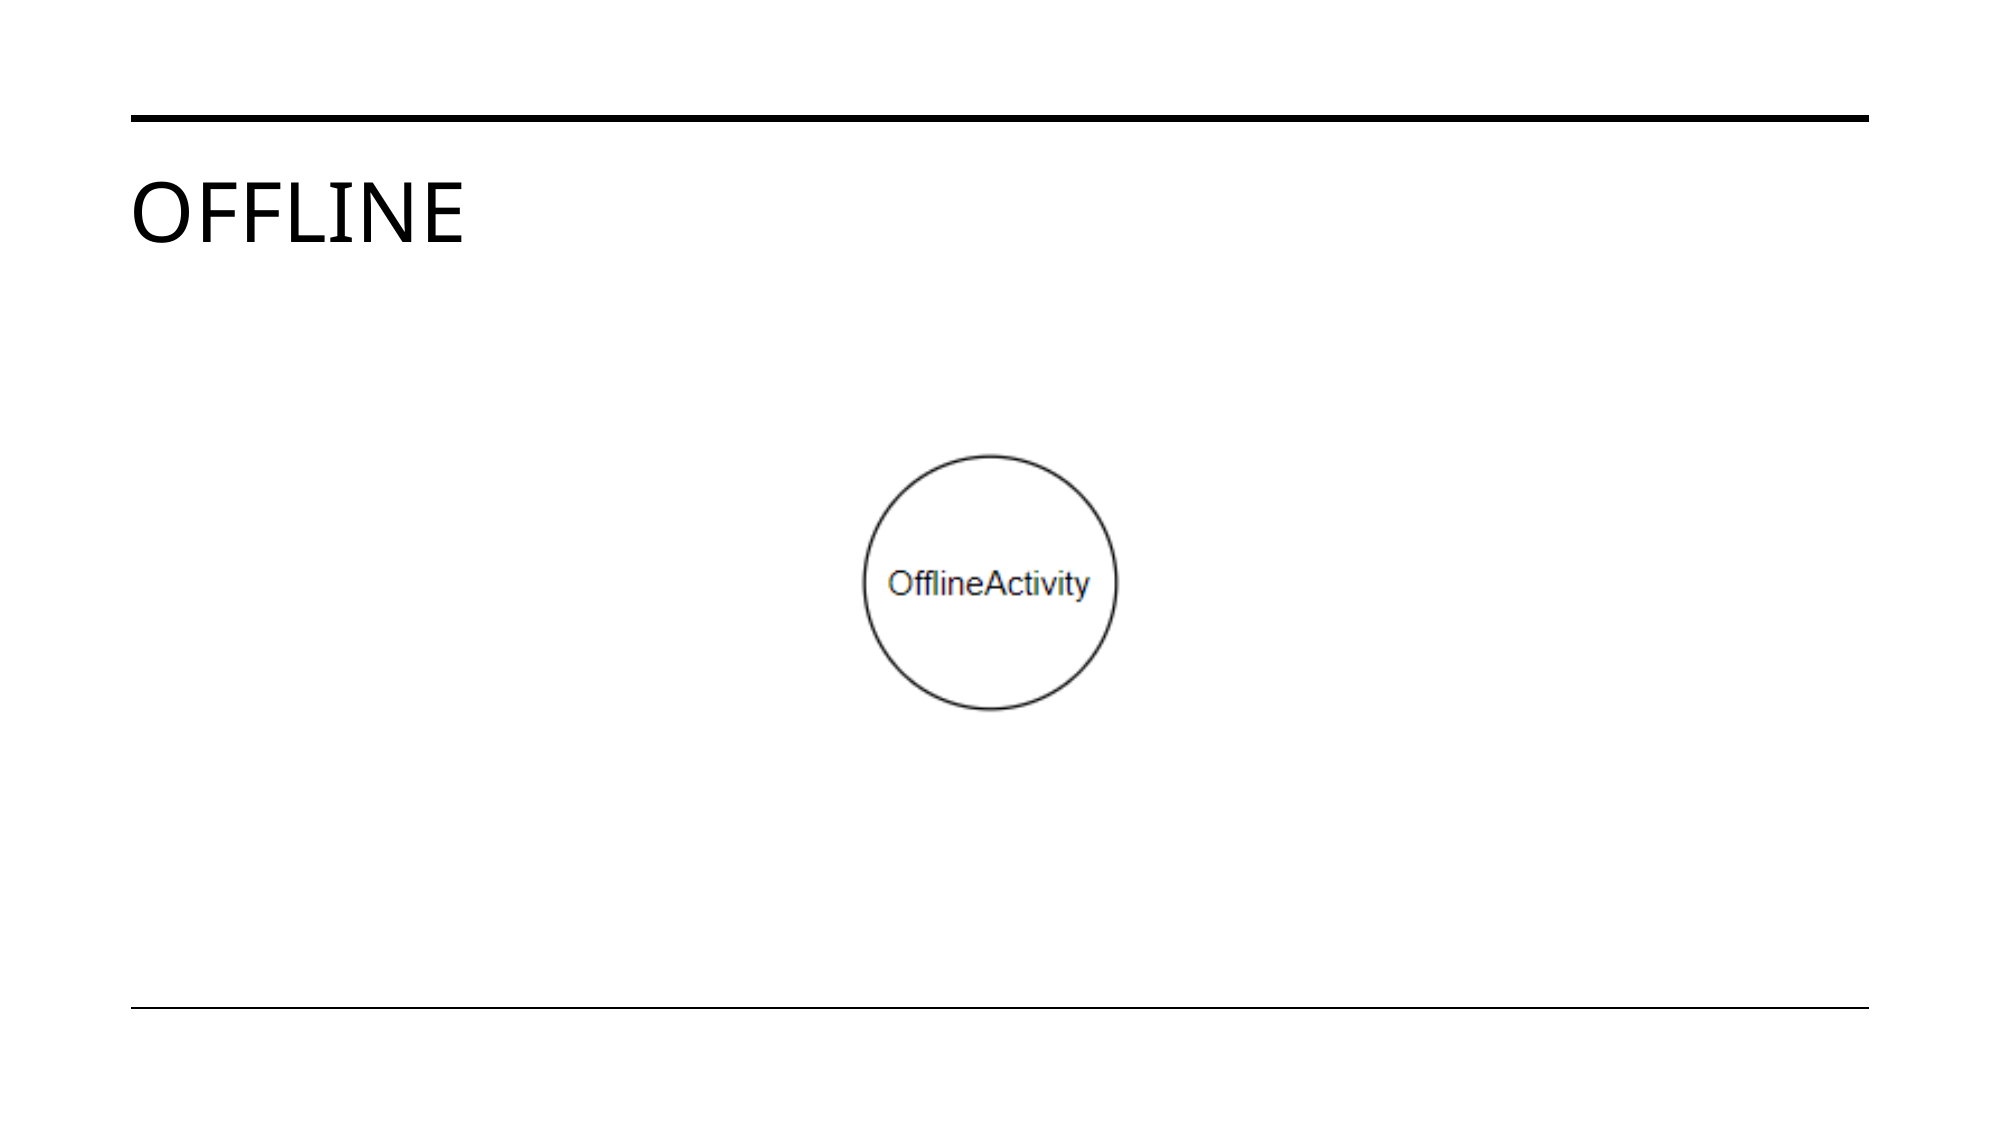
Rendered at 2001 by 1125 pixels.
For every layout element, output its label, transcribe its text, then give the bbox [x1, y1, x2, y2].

picture [775, 396, 1225, 773]
title Offline [114, 151, 1869, 377]
